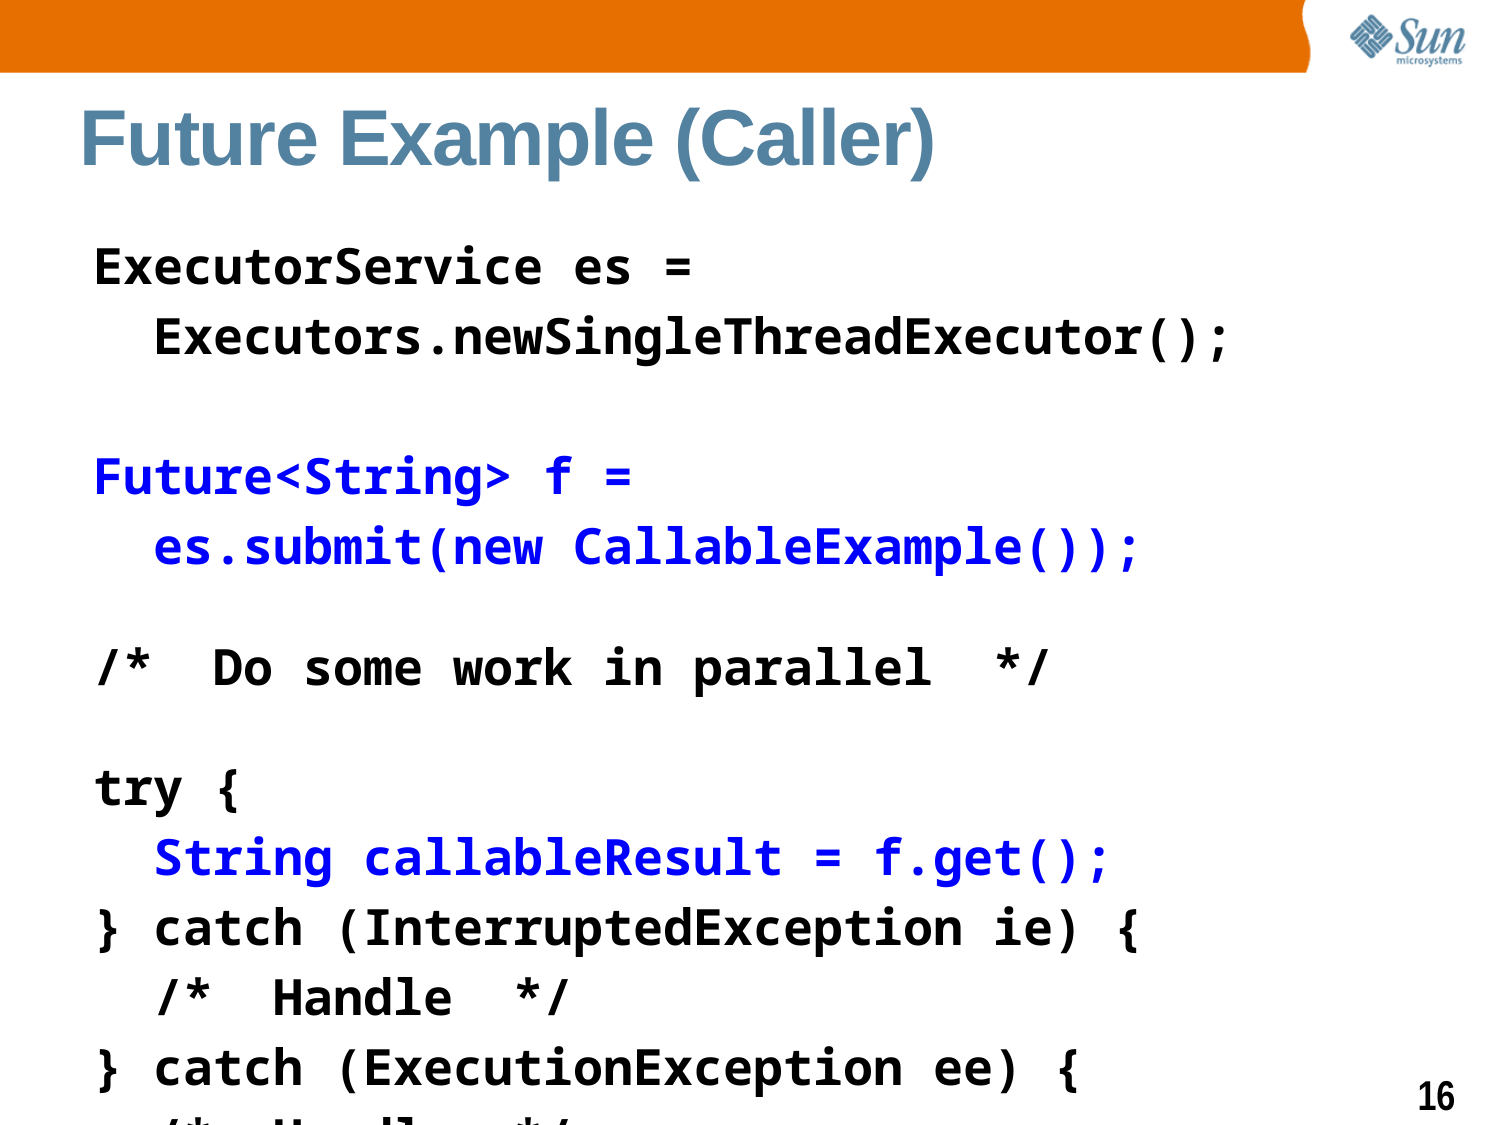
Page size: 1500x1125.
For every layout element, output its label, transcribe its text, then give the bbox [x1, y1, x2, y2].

text_box ExecutorService es = Executors.newSingleThreadExecutor(); Future<String> f = es.submit(new CallableExample()); /* Do some work in parallel */ try { String callableResult = f.get(); } catch (InterruptedException ie) { /* Handle */ } catch (ExecutionException ee) { /* Handle */ } [93, 238, 1382, 1125]
title Future Example (Caller) [79, 101, 1442, 244]
picture [0, 0, 1500, 75]
